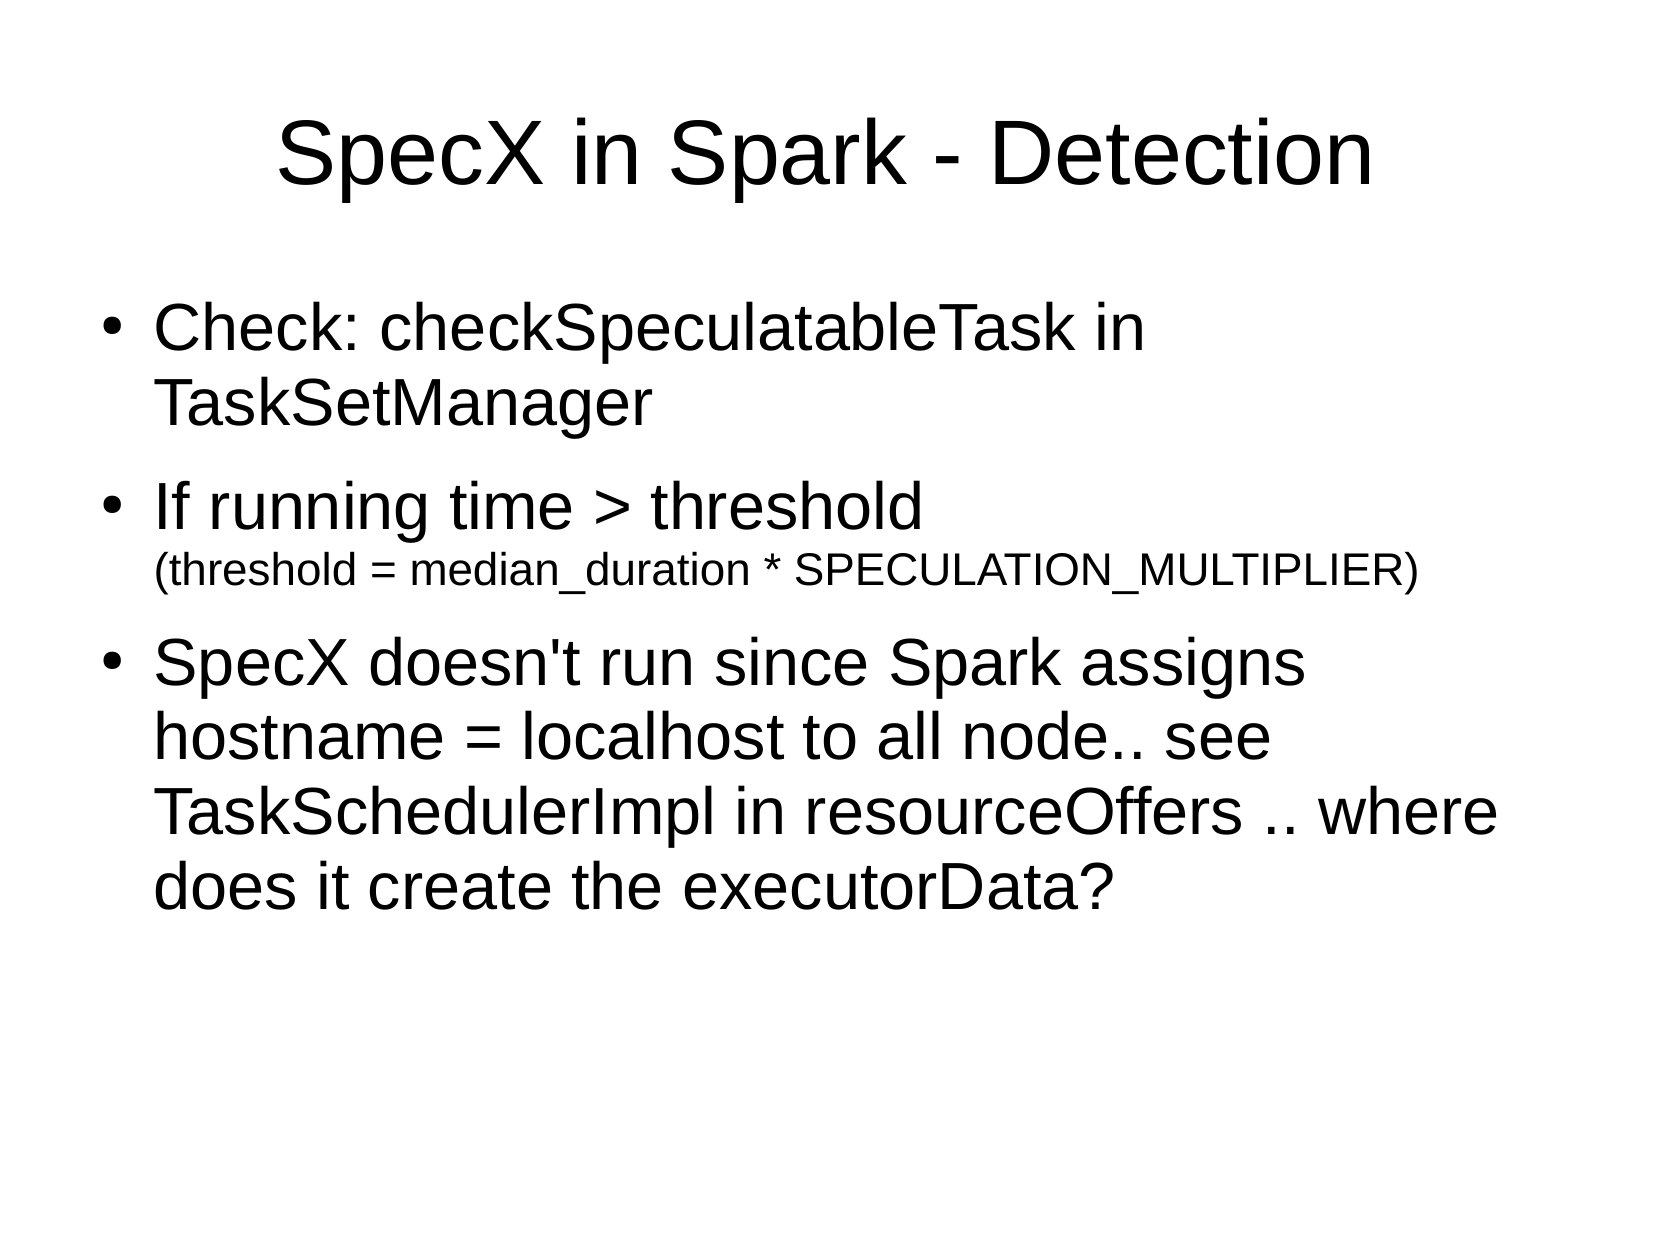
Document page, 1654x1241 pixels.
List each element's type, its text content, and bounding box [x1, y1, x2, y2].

title SpecX in Spark - Detection [82, 49, 1571, 257]
list Check: checkSpeculatableTask in TaskSetManager If running time > threshold (threshold = median_duration * SPECULATION_MULTIPLIER) SpecX doesn't run since Spark assigns hostname = localhost to all node.. see TaskSchedulerImpl in resourceOffers .. where does it create the executorData? [82, 290, 1571, 1010]
